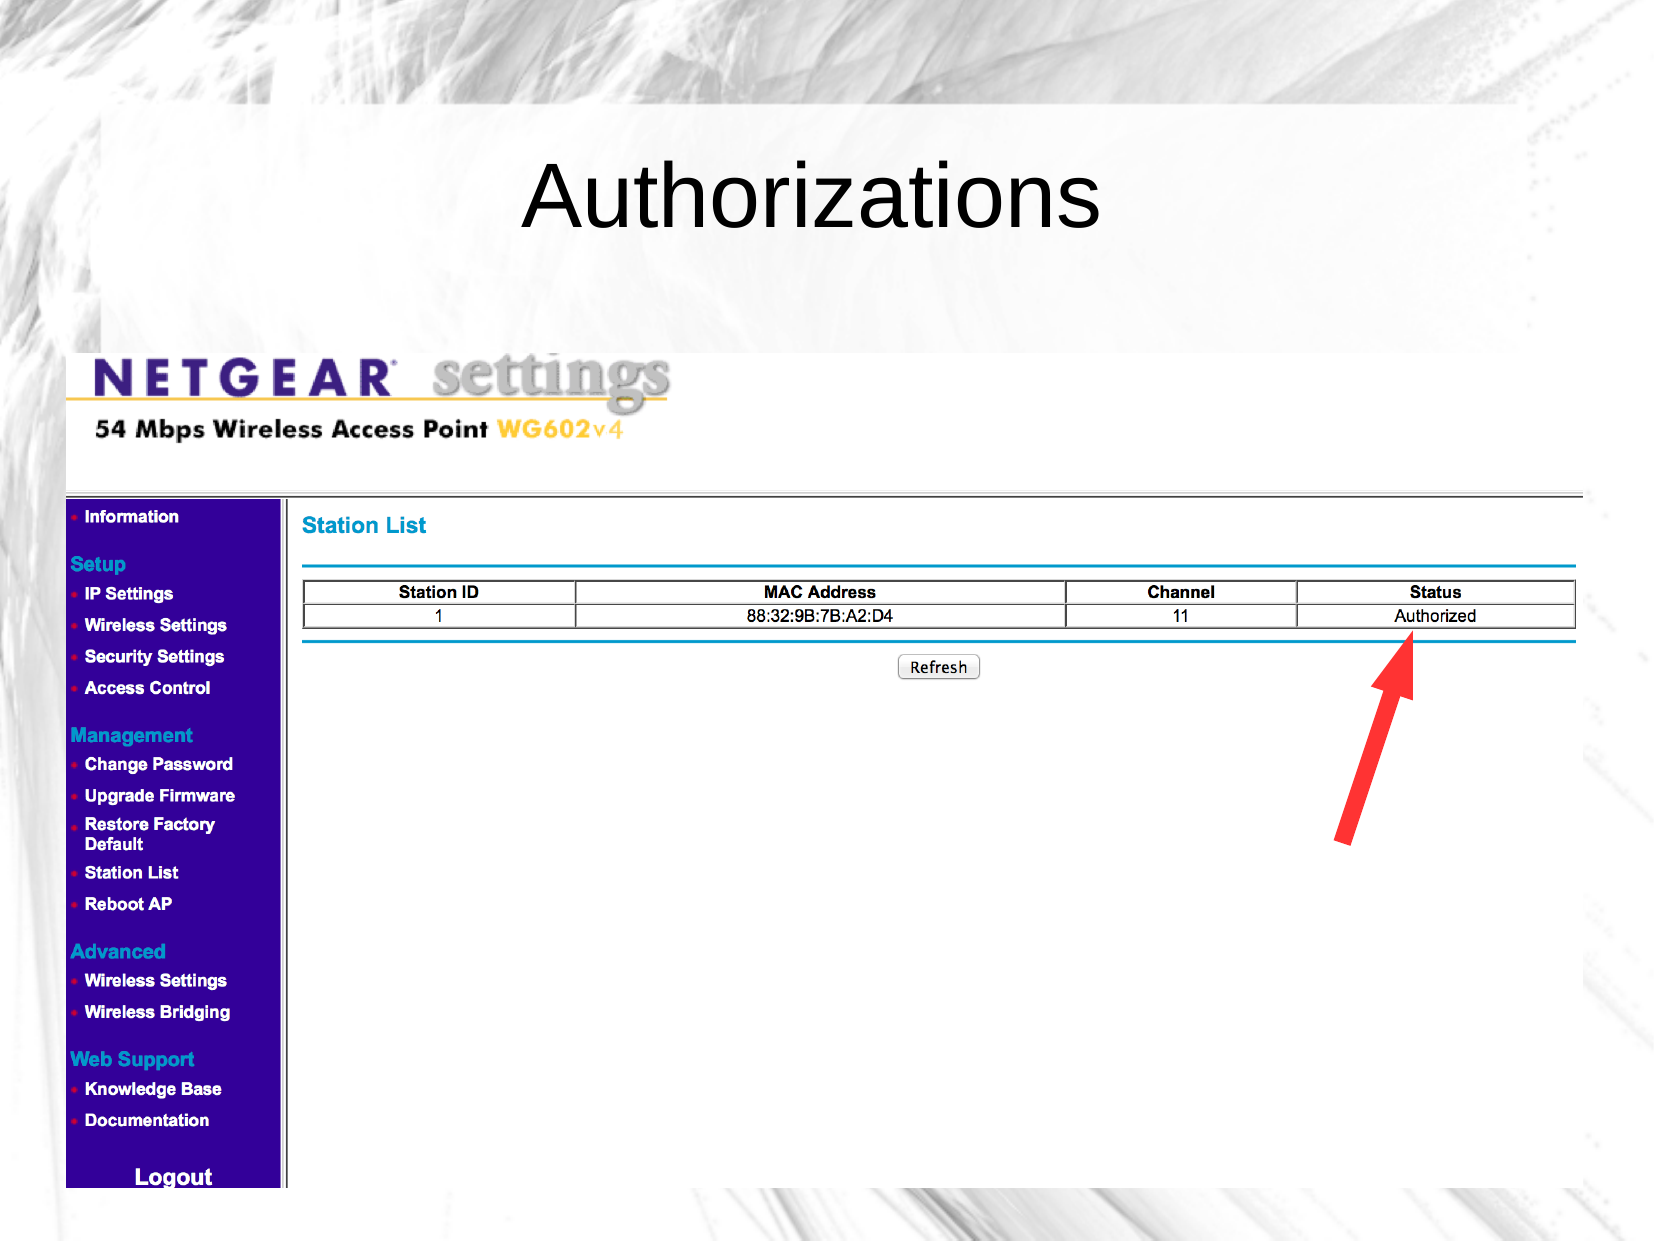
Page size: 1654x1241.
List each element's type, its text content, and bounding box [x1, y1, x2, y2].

title Authorizations [118, 112, 1506, 281]
picture [0, 0, 1654, 1241]
